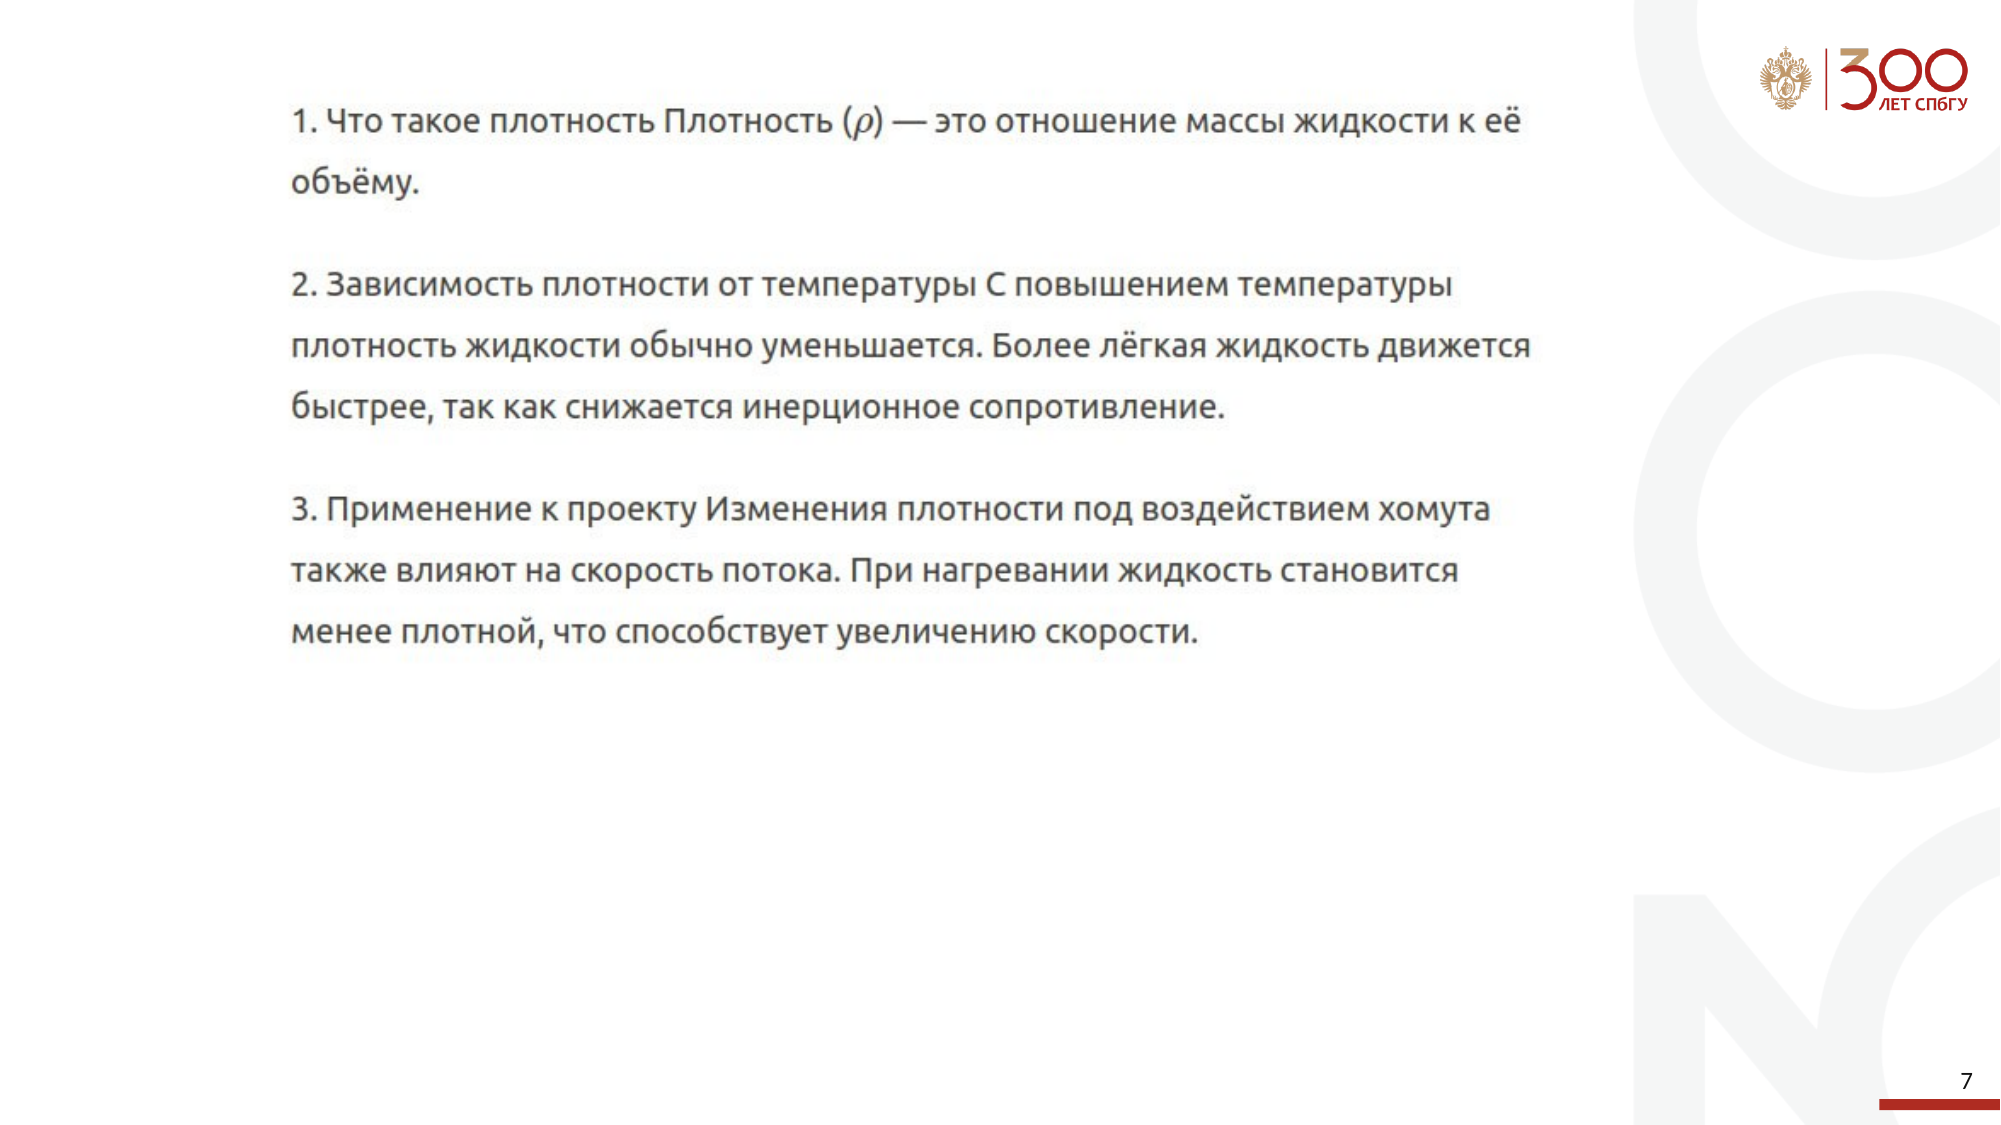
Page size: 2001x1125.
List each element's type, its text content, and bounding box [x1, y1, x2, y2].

picture [262, 0, 2000, 1125]
text_box <number> [1879, 1059, 1989, 1099]
